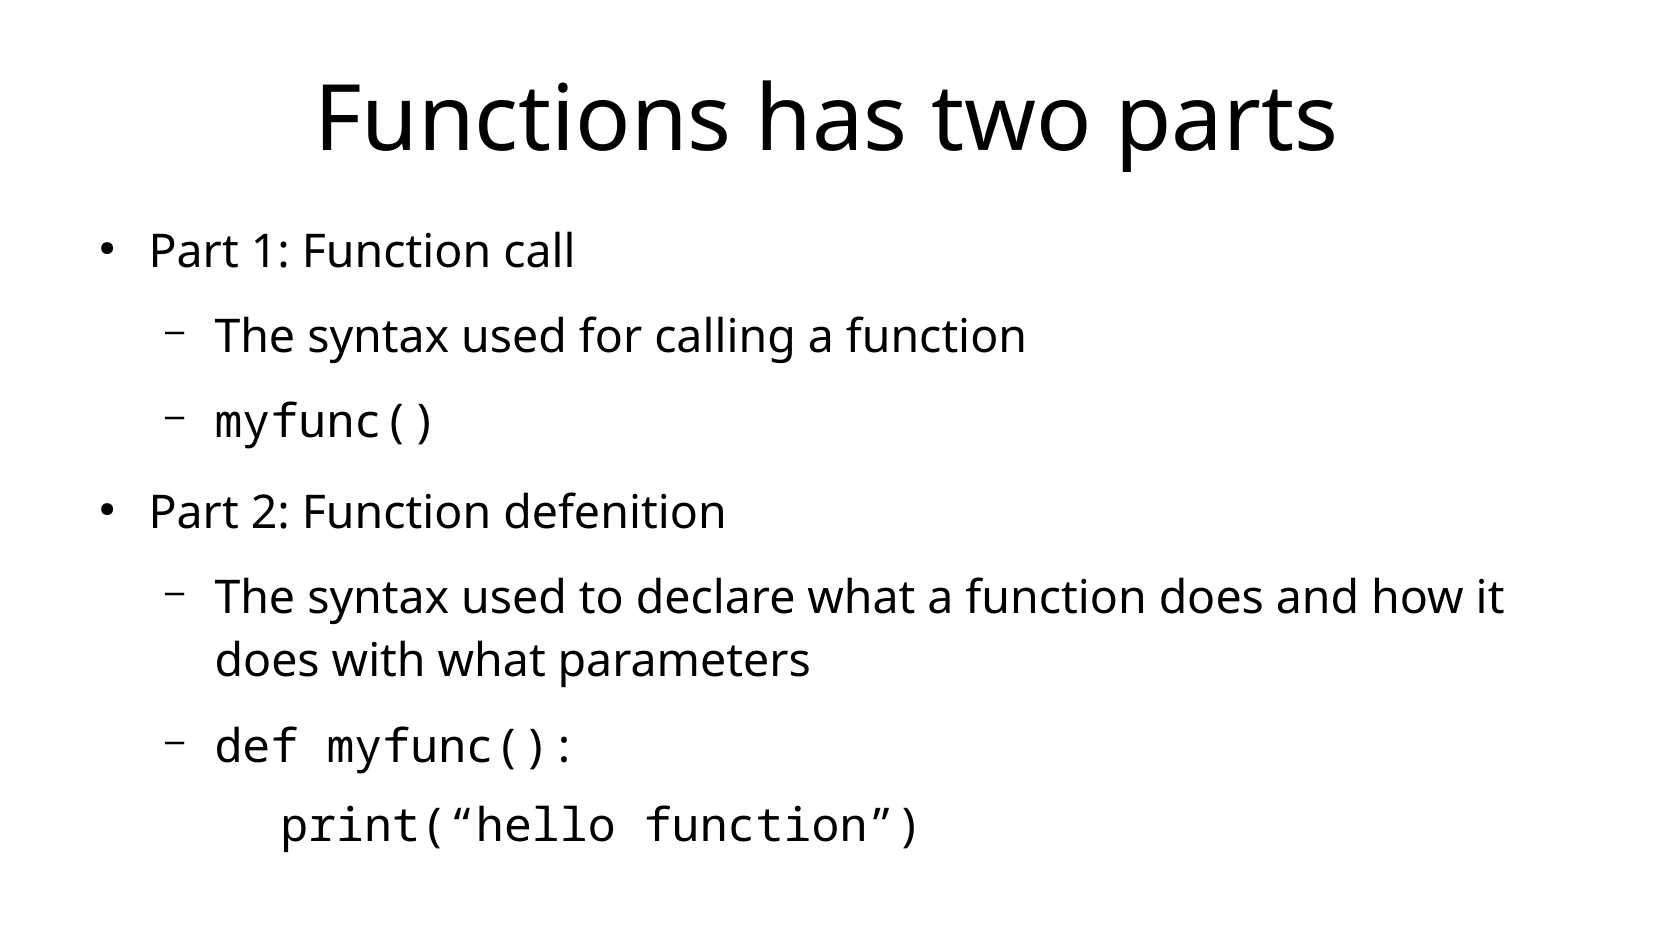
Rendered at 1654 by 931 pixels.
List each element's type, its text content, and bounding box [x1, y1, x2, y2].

title Functions has two parts [82, 37, 1571, 193]
list Part 1: Function call The syntax used for calling a function myfunc() Part 2: Function defenition The syntax used to declare what a function does and how it does with what parameters def myfunc(): print(“hello function”) [82, 217, 1571, 863]
